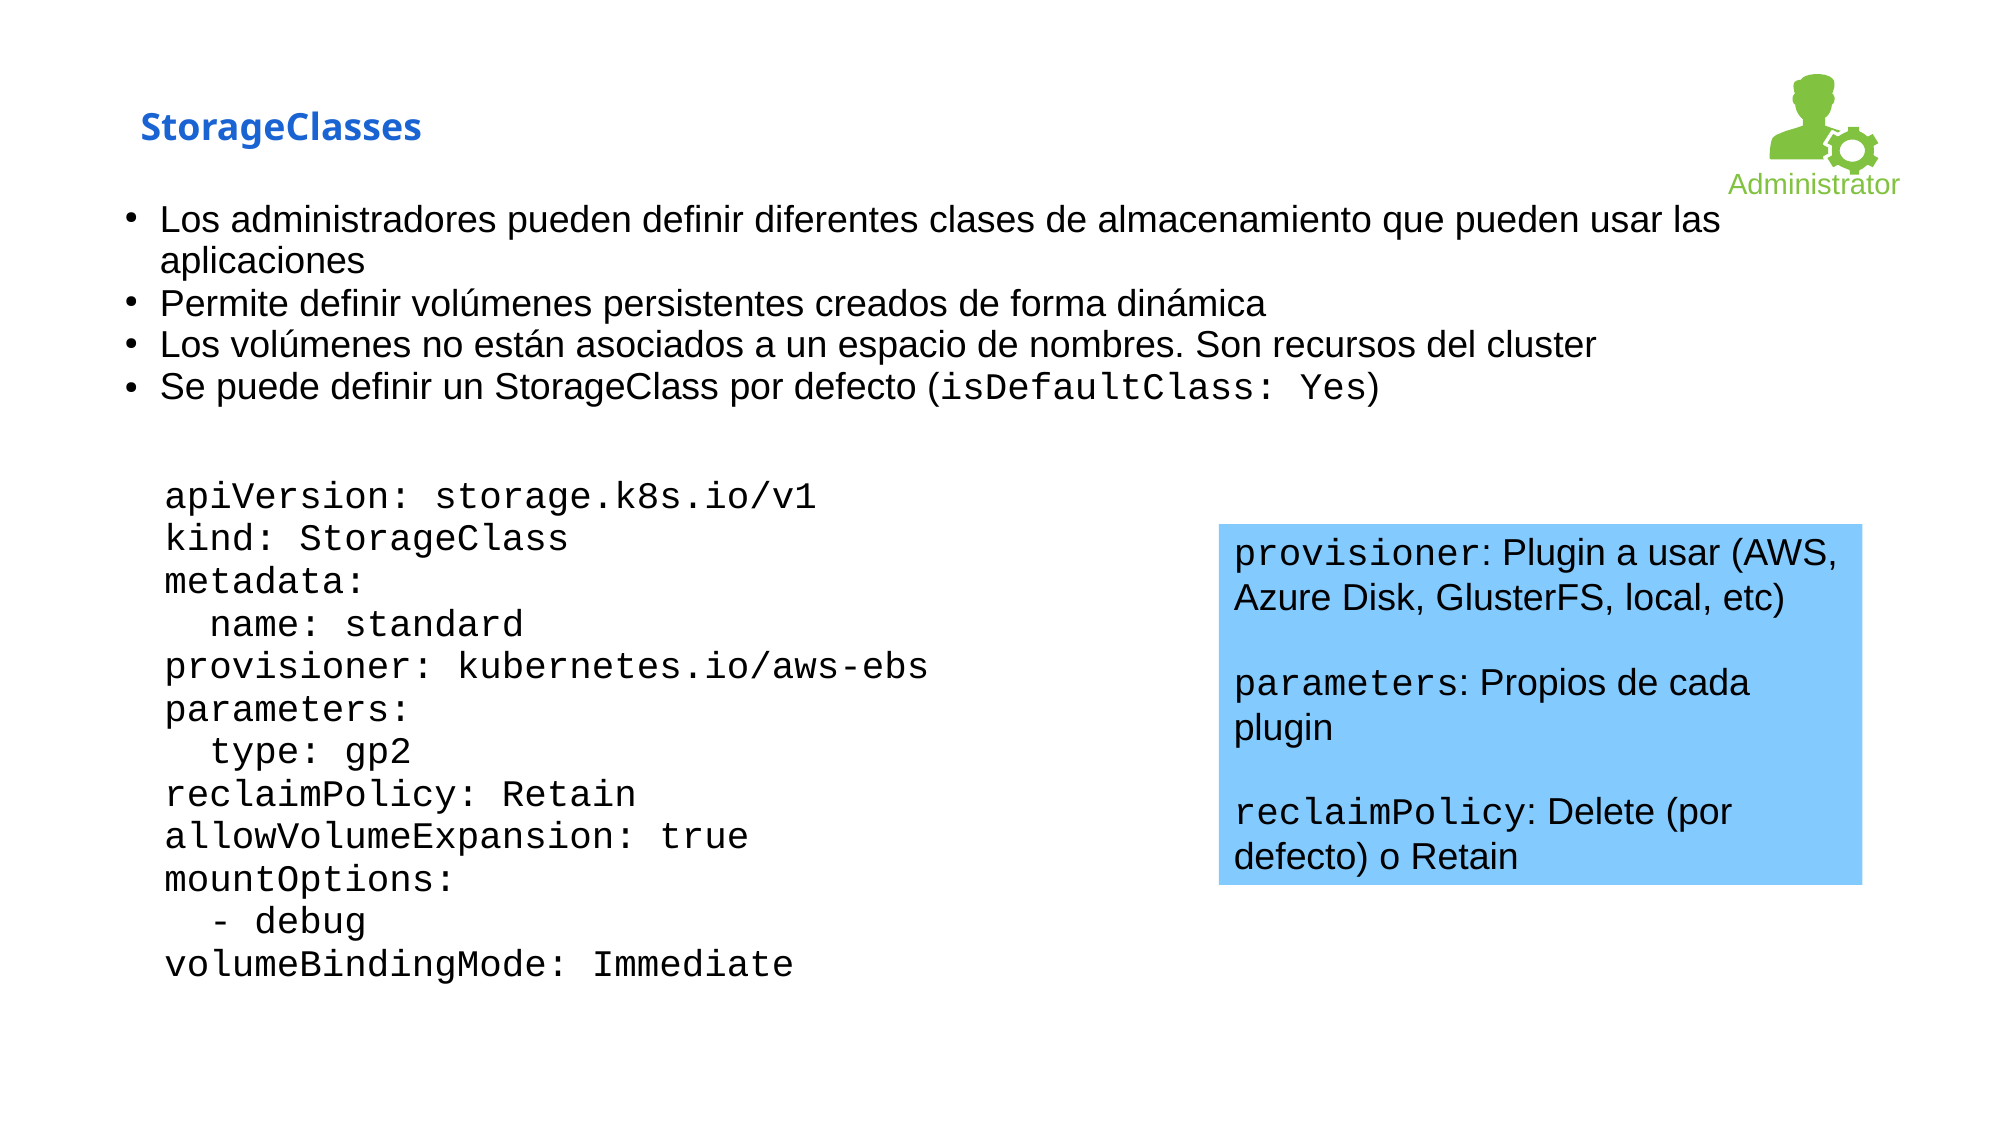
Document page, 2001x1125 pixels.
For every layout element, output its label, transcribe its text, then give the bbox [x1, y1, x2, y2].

text_box apiVersion: storage.k8s.io/v1 kind: StorageClass metadata: name: standard provisioner: kubernetes.io/aws-ebs parameters: type: gp2 reclaimPolicy: Retain allowVolumeExpansion: true mountOptions: - debug volumeBindingMode: Immediate [149, 469, 945, 995]
text_box Los administradores pueden definir diferentes clases de almacenamiento que pueden usar las aplicaciones Permite definir volúmenes persistentes creados de forma dinámica Los volúmenes no están asociados a un espacio de nombres. Son recursos del cluster Se puede definir un StorageClass por defecto (isDefaultClass: Yes) [109, 190, 1860, 461]
text_box [1827, 126, 1879, 150]
text_box [1769, 74, 1841, 150]
text_box provisioner: Plugin a usar (AWS, Azure Disk, GlusterFS, local, etc) parameters: Propios de cada plugin reclaimPolicy: Delete (por defecto) o Retain [1218, 524, 1863, 885]
text_box StorageClasses [140, 100, 423, 152]
text_box Administrator [1696, 150, 1927, 211]
